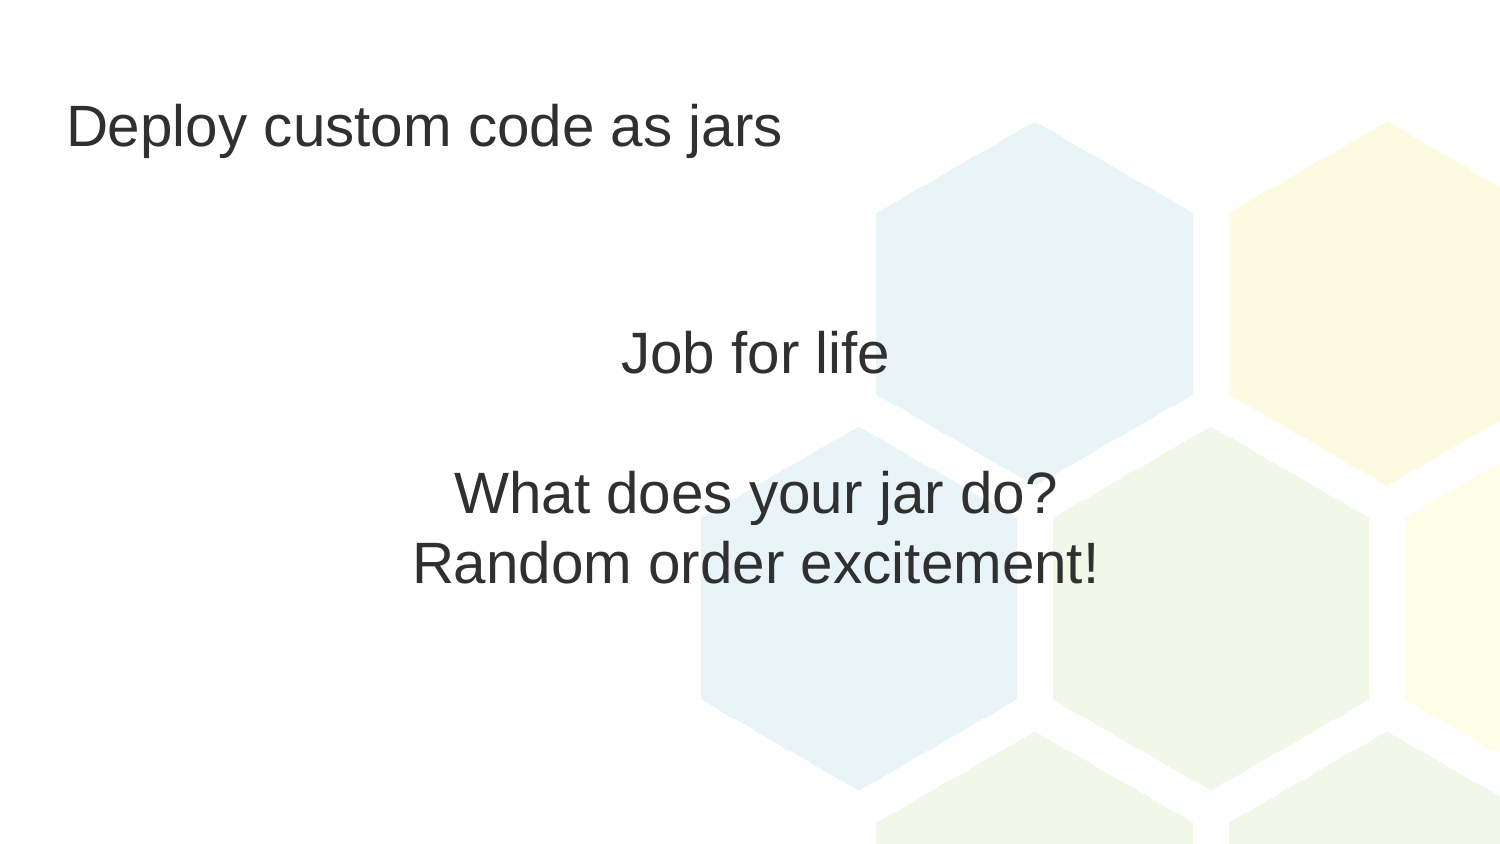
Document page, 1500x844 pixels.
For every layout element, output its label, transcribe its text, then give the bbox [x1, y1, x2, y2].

title Job for life What does your jar do? Random order excitement! [57, 300, 1456, 394]
title Deploy custom code as jars [51, 72, 1449, 167]
picture [0, 0, 1500, 844]
